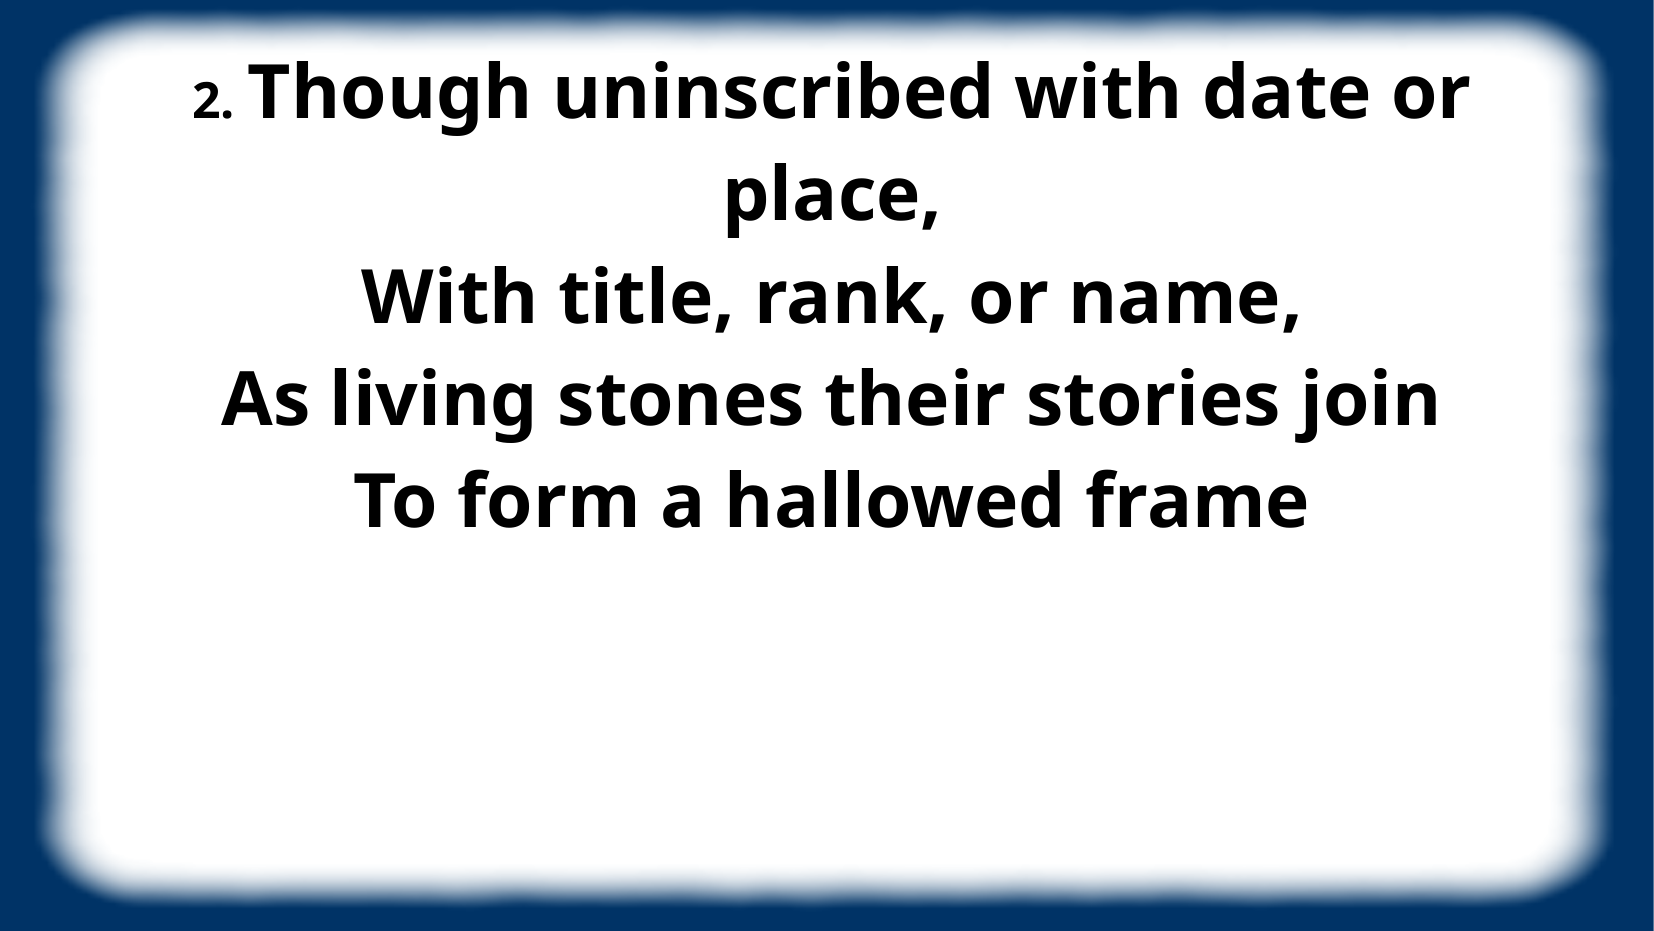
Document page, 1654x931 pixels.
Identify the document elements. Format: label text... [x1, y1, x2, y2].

text_box 2. Though uninscribed with date or place, With title, rank, or name, As living stones their stories join To form a hallowed frame [90, 30, 1576, 445]
picture [0, 0, 1654, 931]
